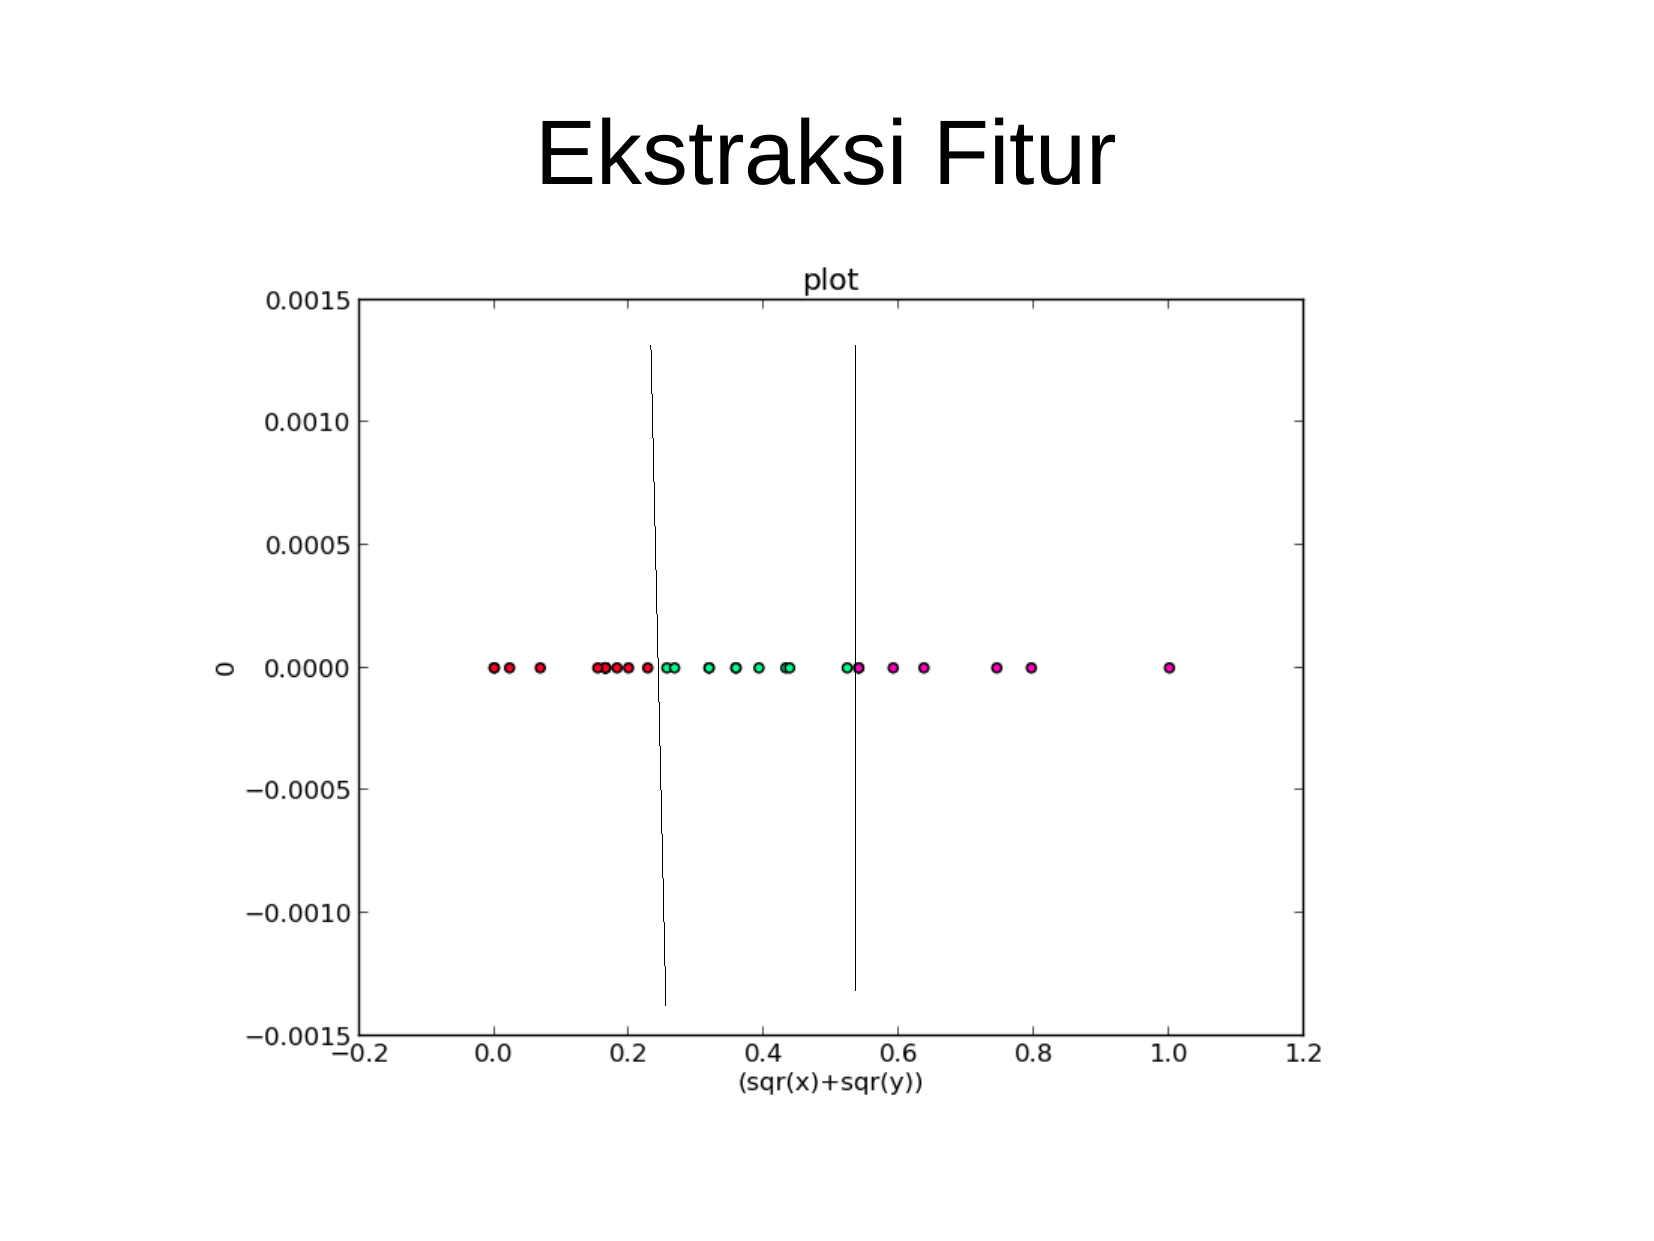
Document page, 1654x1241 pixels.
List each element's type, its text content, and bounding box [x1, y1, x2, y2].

title Ekstraksi Fitur [82, 49, 1571, 257]
picture [207, 209, 1426, 1128]
